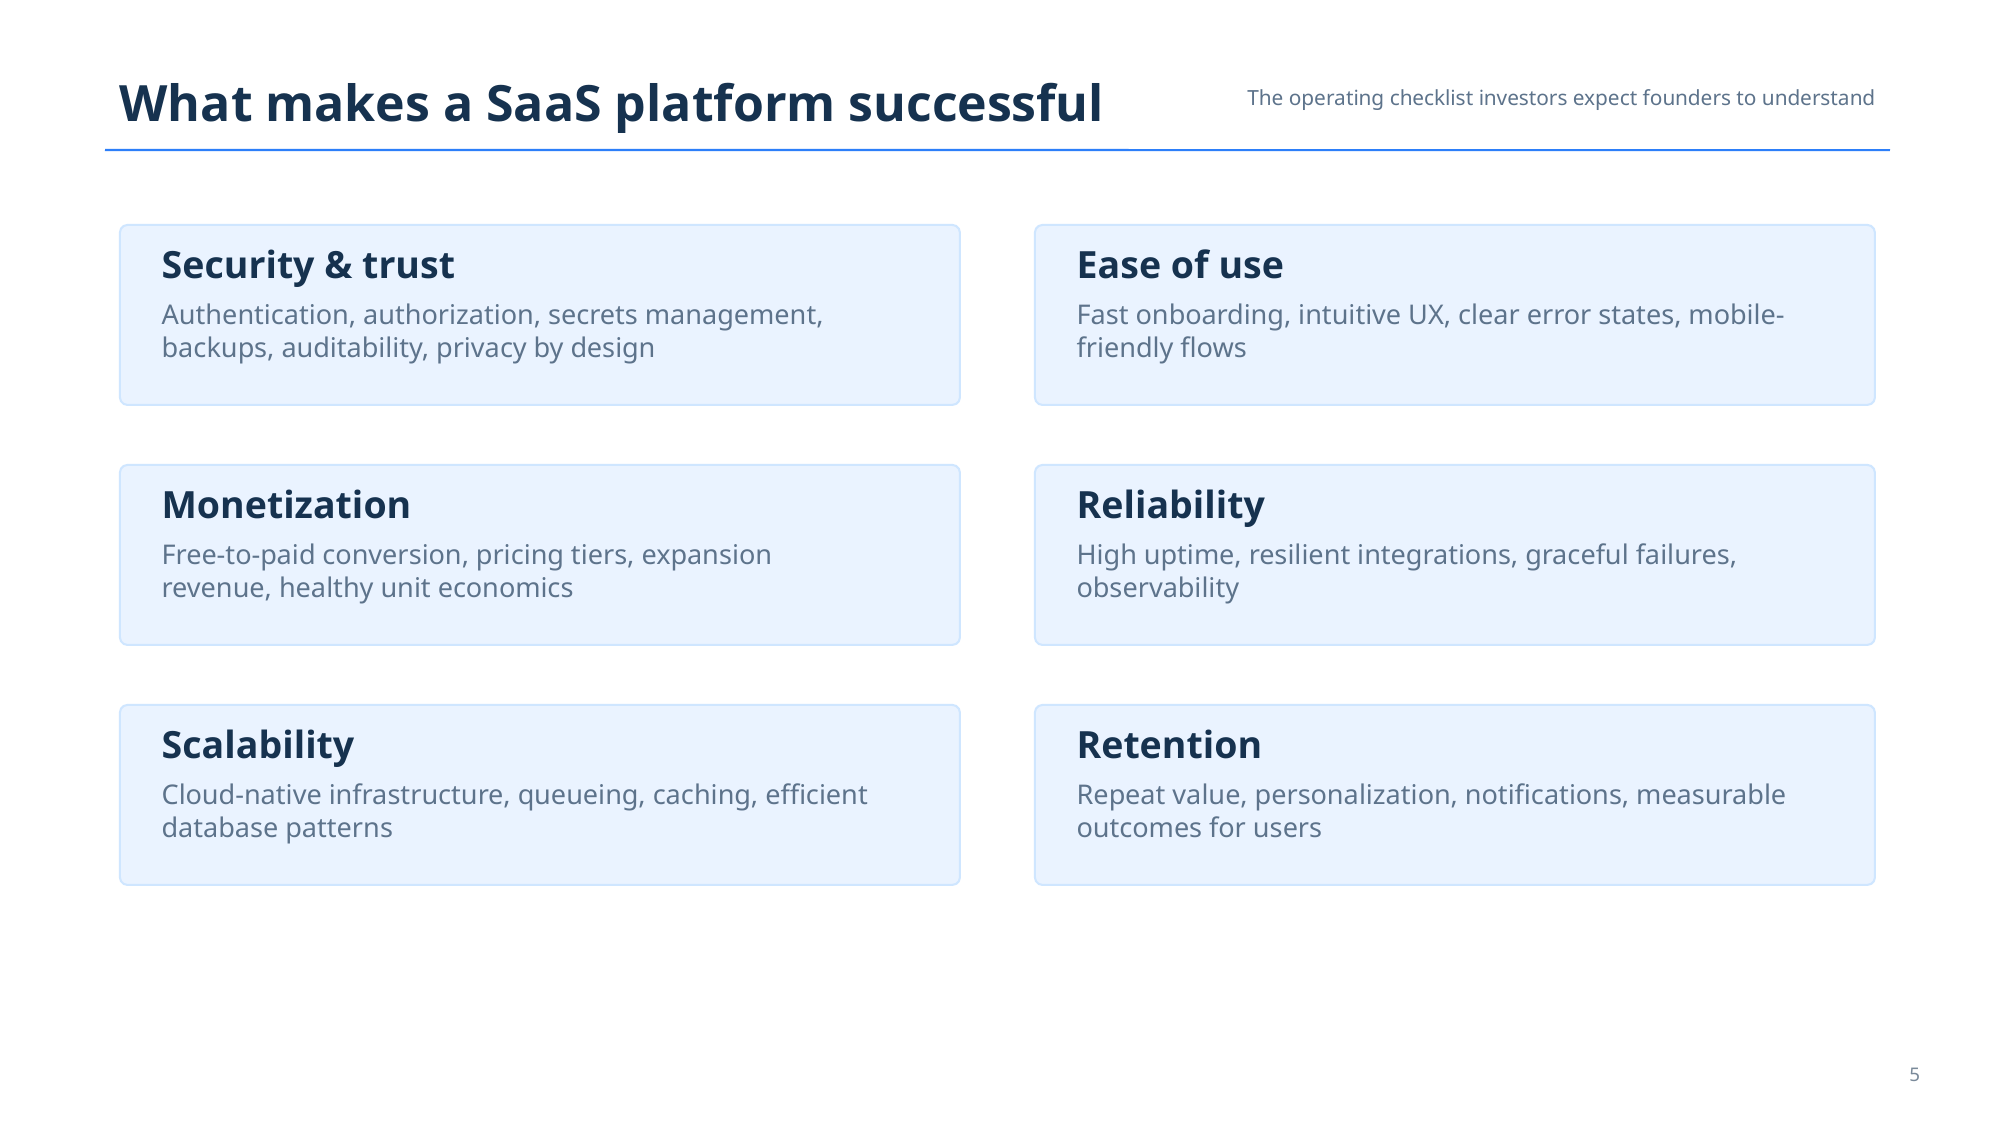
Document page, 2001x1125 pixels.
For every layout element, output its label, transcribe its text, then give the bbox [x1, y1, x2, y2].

text_box Retention [1061, 727, 1407, 761]
text_box Authentication, authorization, secrets management, backups, auditability, privacy by design [146, 292, 897, 368]
text_box Repeat value, personalization, notifications, measurable outcomes for users [1061, 772, 1812, 848]
text_box Fast onboarding, intuitive UX, clear error states, mobile-friendly flows [1061, 292, 1812, 368]
text_box 5 [1889, 1058, 1935, 1089]
text_box Scalability [146, 727, 492, 761]
text_box [1034, 224, 1875, 405]
text_box [1034, 464, 1875, 645]
text_box Security & trust [146, 247, 492, 281]
text_box The operating checklist investors expect founders to understand [1184, 74, 1890, 120]
text_box Reliability [1061, 487, 1407, 521]
text_box [1034, 704, 1875, 885]
text_box Monetization [146, 487, 492, 521]
text_box [119, 464, 960, 645]
text_box Cloud-native infrastructure, queueing, caching, efficient database patterns [146, 772, 897, 848]
text_box High uptime, resilient integrations, graceful failures, observability [1061, 532, 1812, 608]
text_box Free-to-paid conversion, pricing tiers, expansion revenue, healthy unit economics [146, 532, 897, 608]
text_box Ease of use [1061, 247, 1407, 281]
text_box [119, 704, 960, 885]
text_box [119, 224, 960, 405]
text_box What makes a SaaS platform successful [104, 67, 1125, 135]
